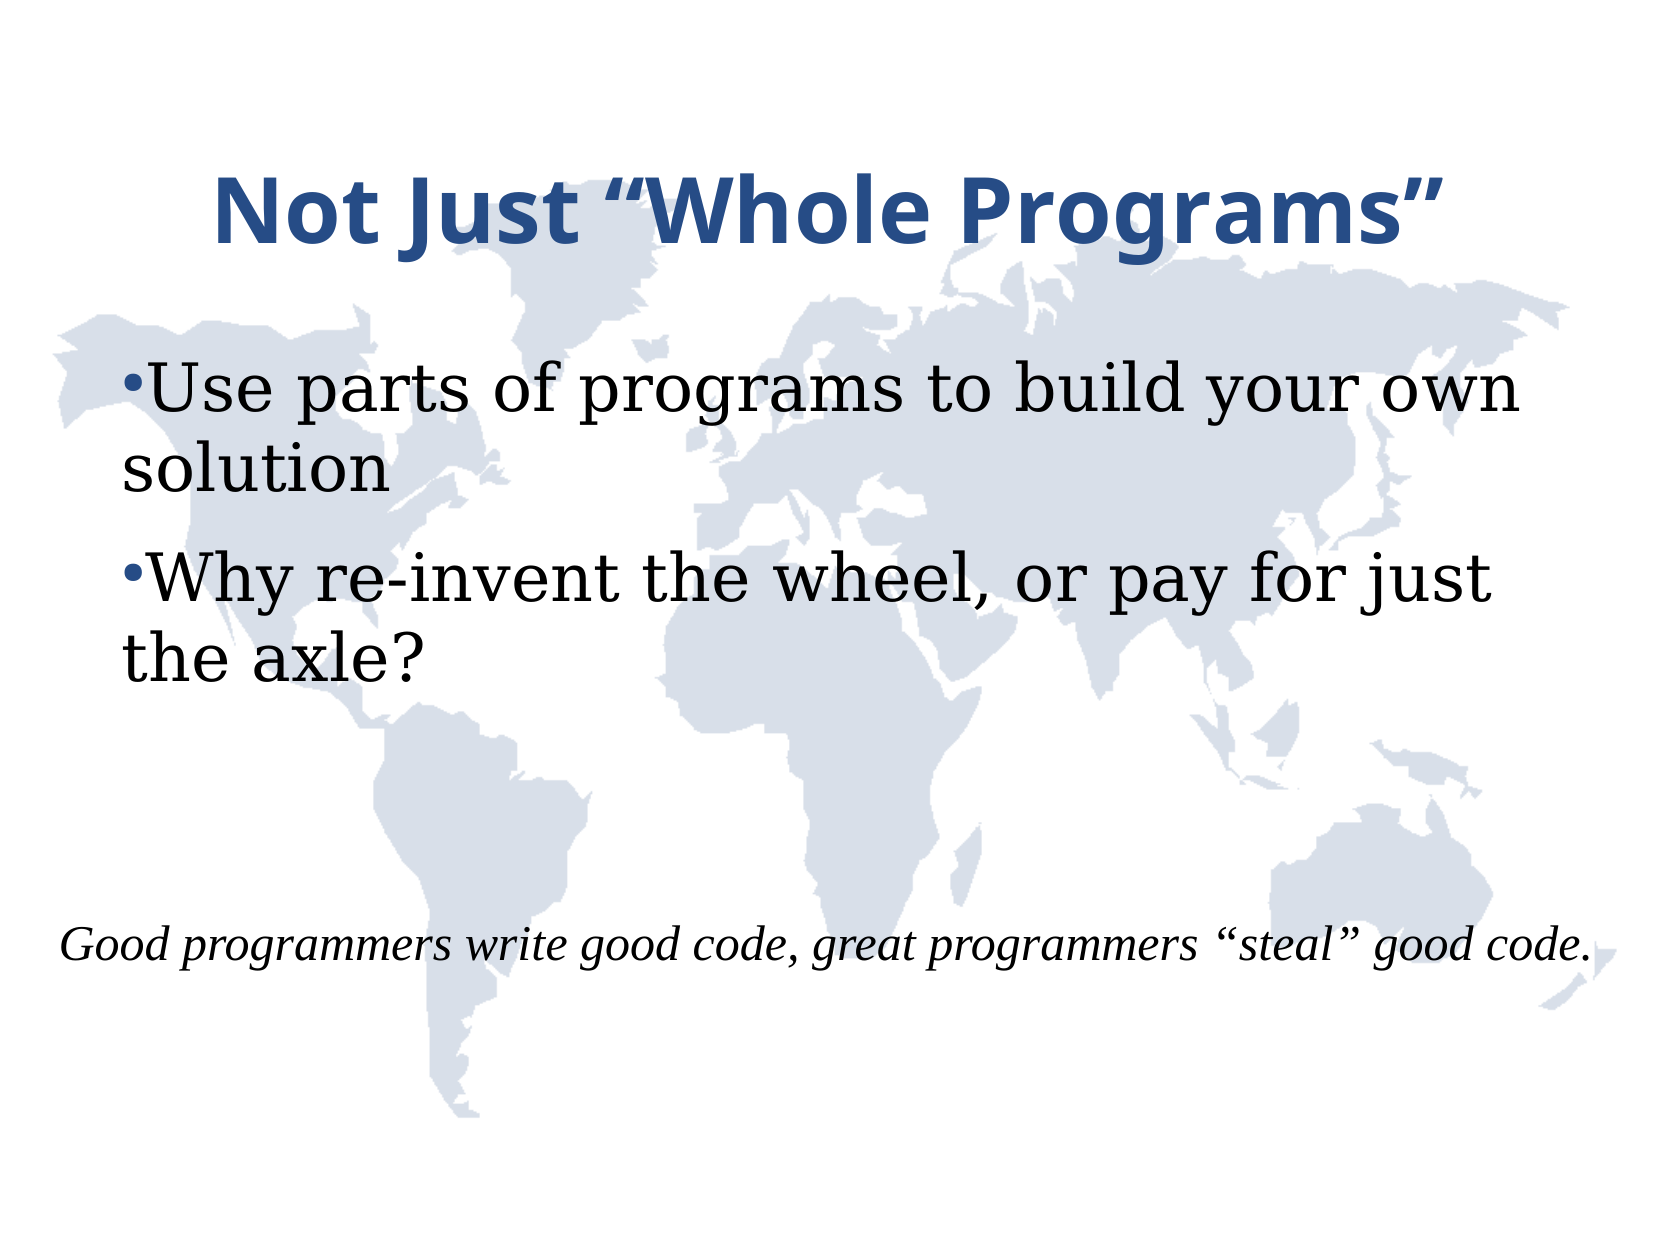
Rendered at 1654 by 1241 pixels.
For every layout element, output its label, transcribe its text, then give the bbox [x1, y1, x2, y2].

text_box Good programmers write good code, great programmers “steal” good code. [36, 916, 1616, 972]
title Not Just “Whole Programs” [121, 102, 1534, 310]
list Use parts of programs to build your own solution Why re-invent the wheel, or pay for just the axle? [121, 344, 1534, 756]
